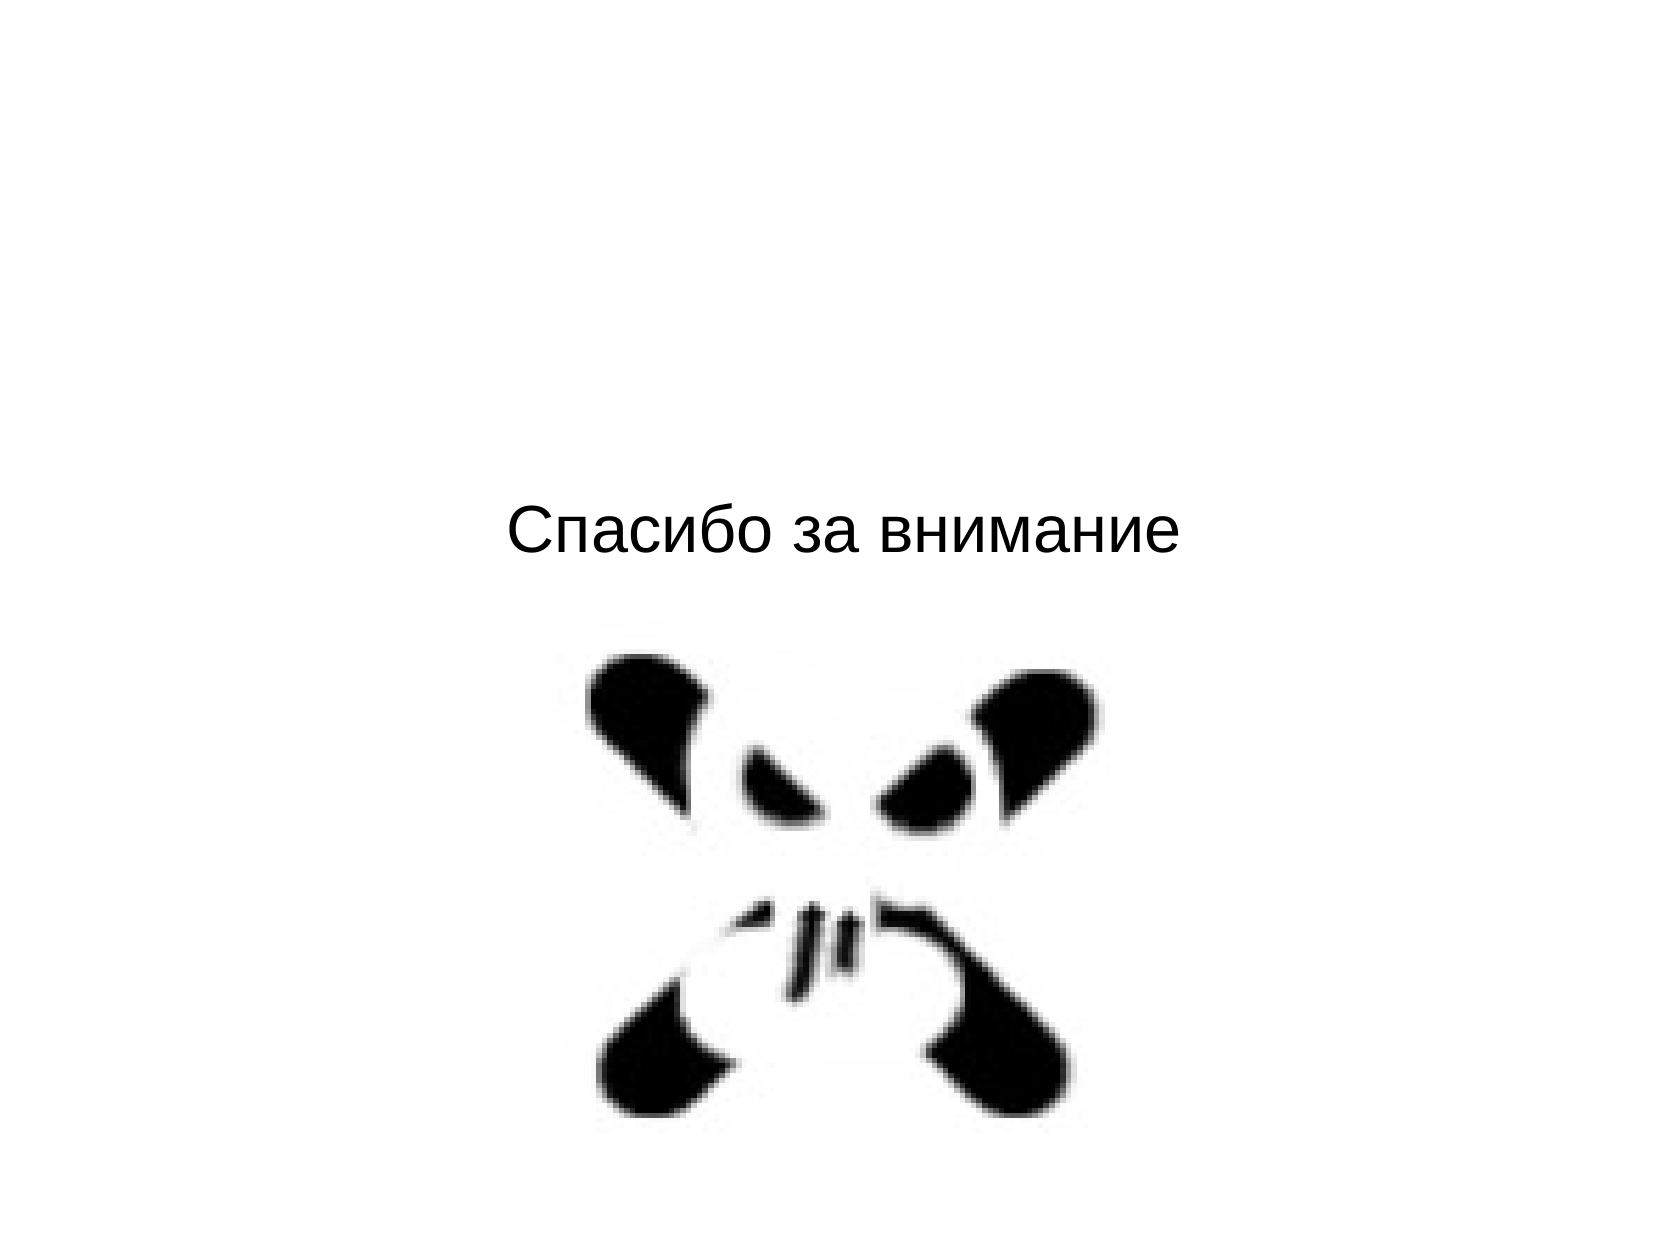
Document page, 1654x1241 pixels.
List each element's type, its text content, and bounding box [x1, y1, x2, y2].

picture [552, 614, 1111, 1134]
subtitle Спасибо за внимание [82, 49, 1571, 1010]
